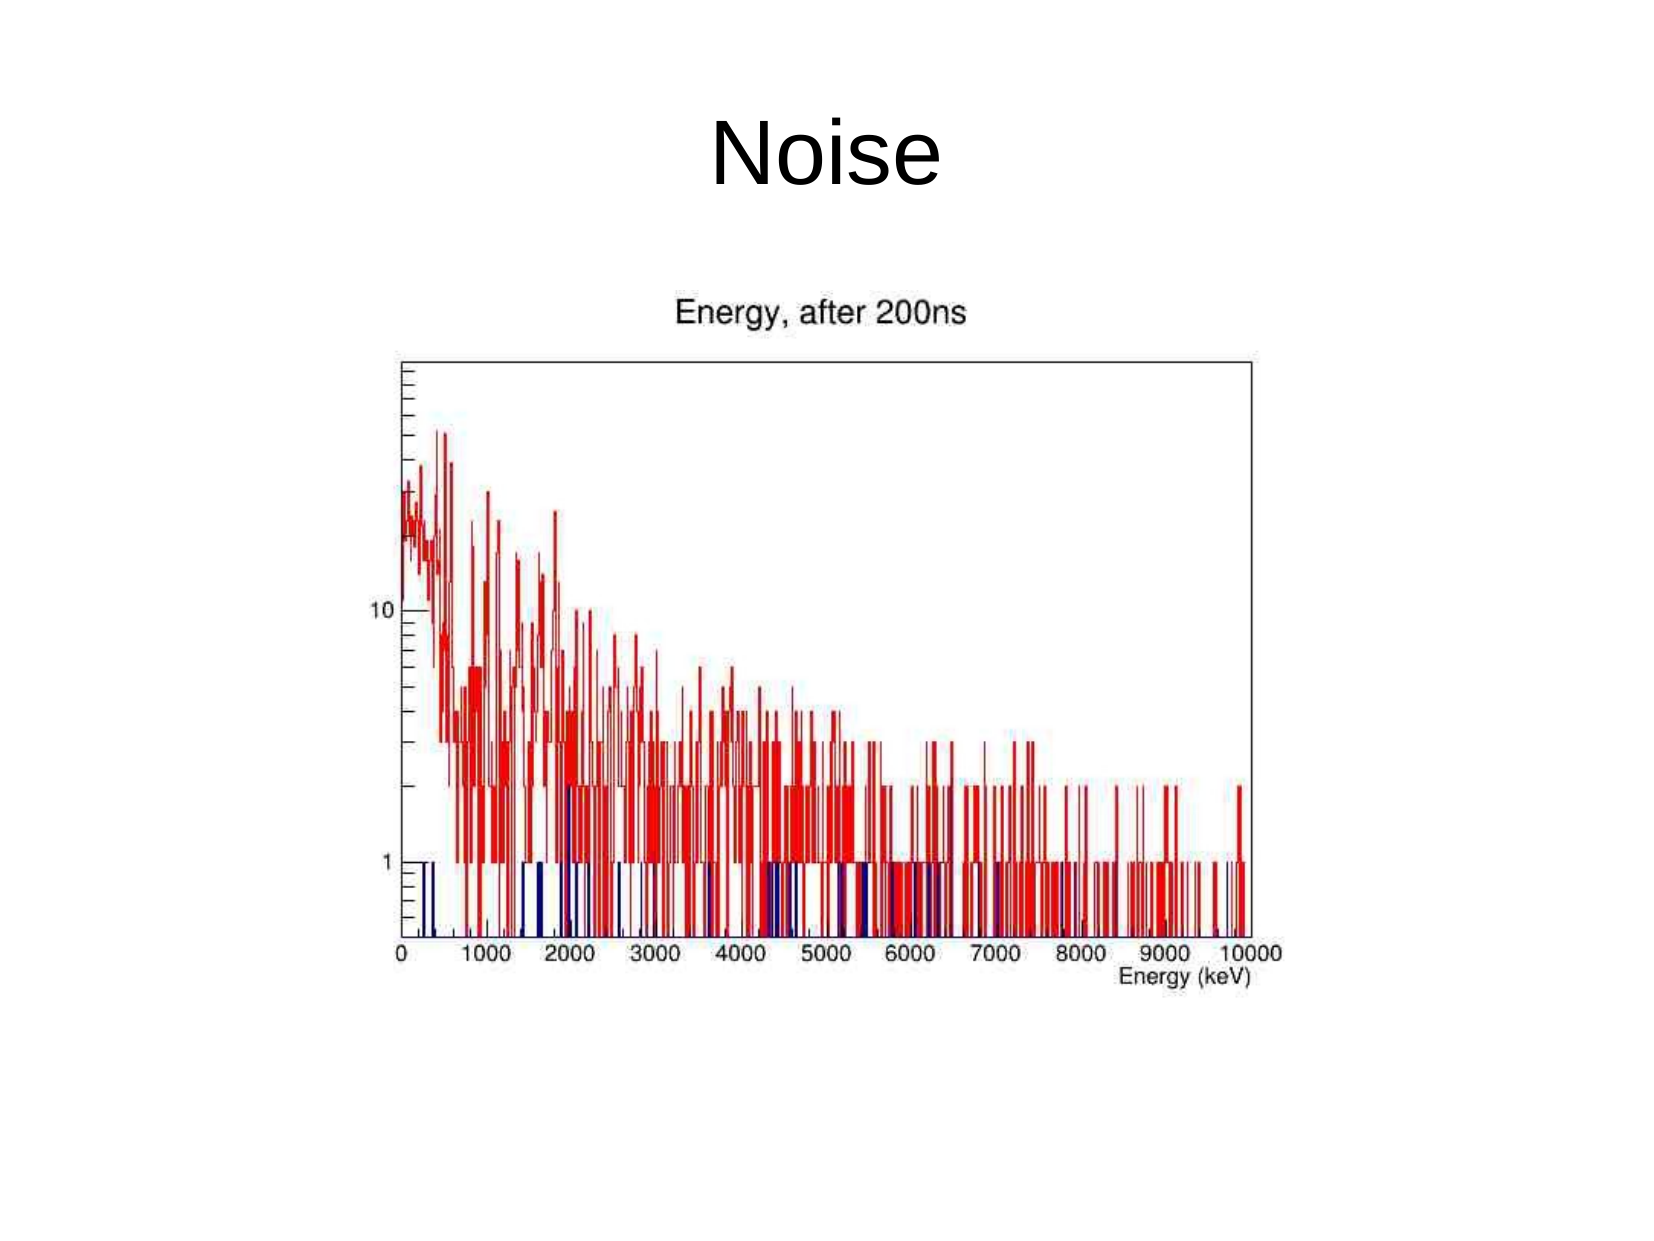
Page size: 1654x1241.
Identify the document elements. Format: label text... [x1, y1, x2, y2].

picture [296, 290, 1358, 1010]
title Noise [82, 49, 1571, 257]
